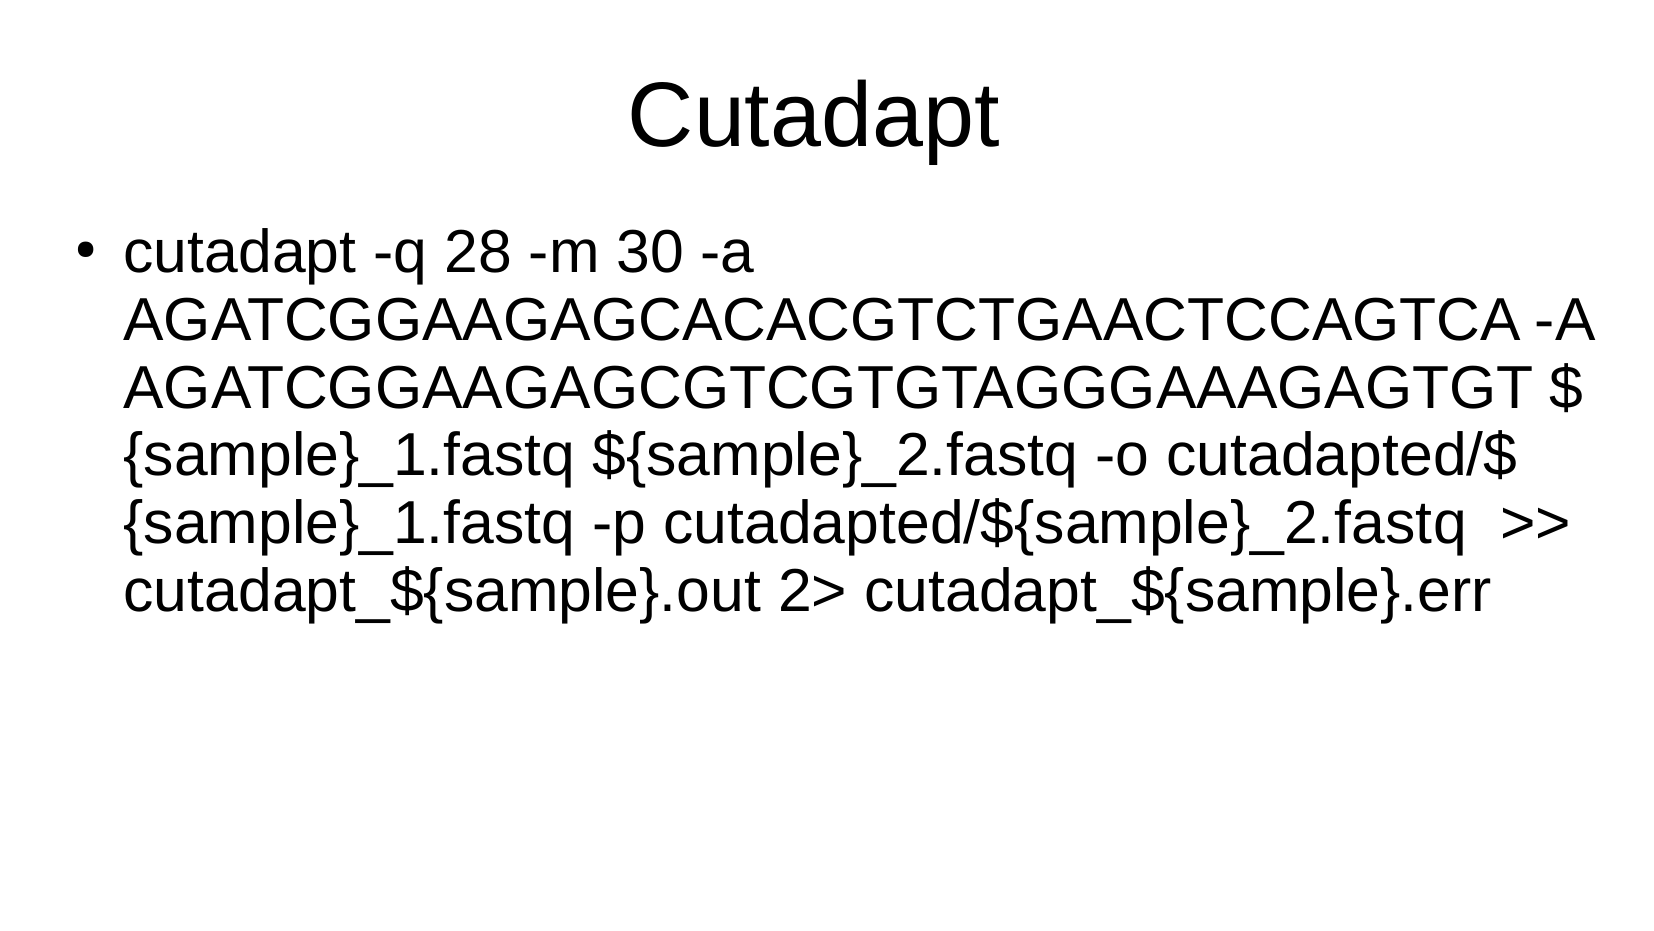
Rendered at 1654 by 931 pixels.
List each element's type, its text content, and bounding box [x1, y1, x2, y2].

list cutadapt -q 28 -m 30 -a AGATCGGAAGAGCACACGTCTGAACTCCAGTCA -A AGATCGGAAGAGCGTCGTGTAGGGAAAGAGTGT ${sample}_1.fastq ${sample}_2.fastq -o cutadapted/${sample}_1.fastq -p cutadapted/${sample}_2.fastq >> cutadapt_${sample}.out 2> cutadapt_${sample}.err [59, 217, 1595, 758]
title Cutadapt [82, 37, 1571, 193]
